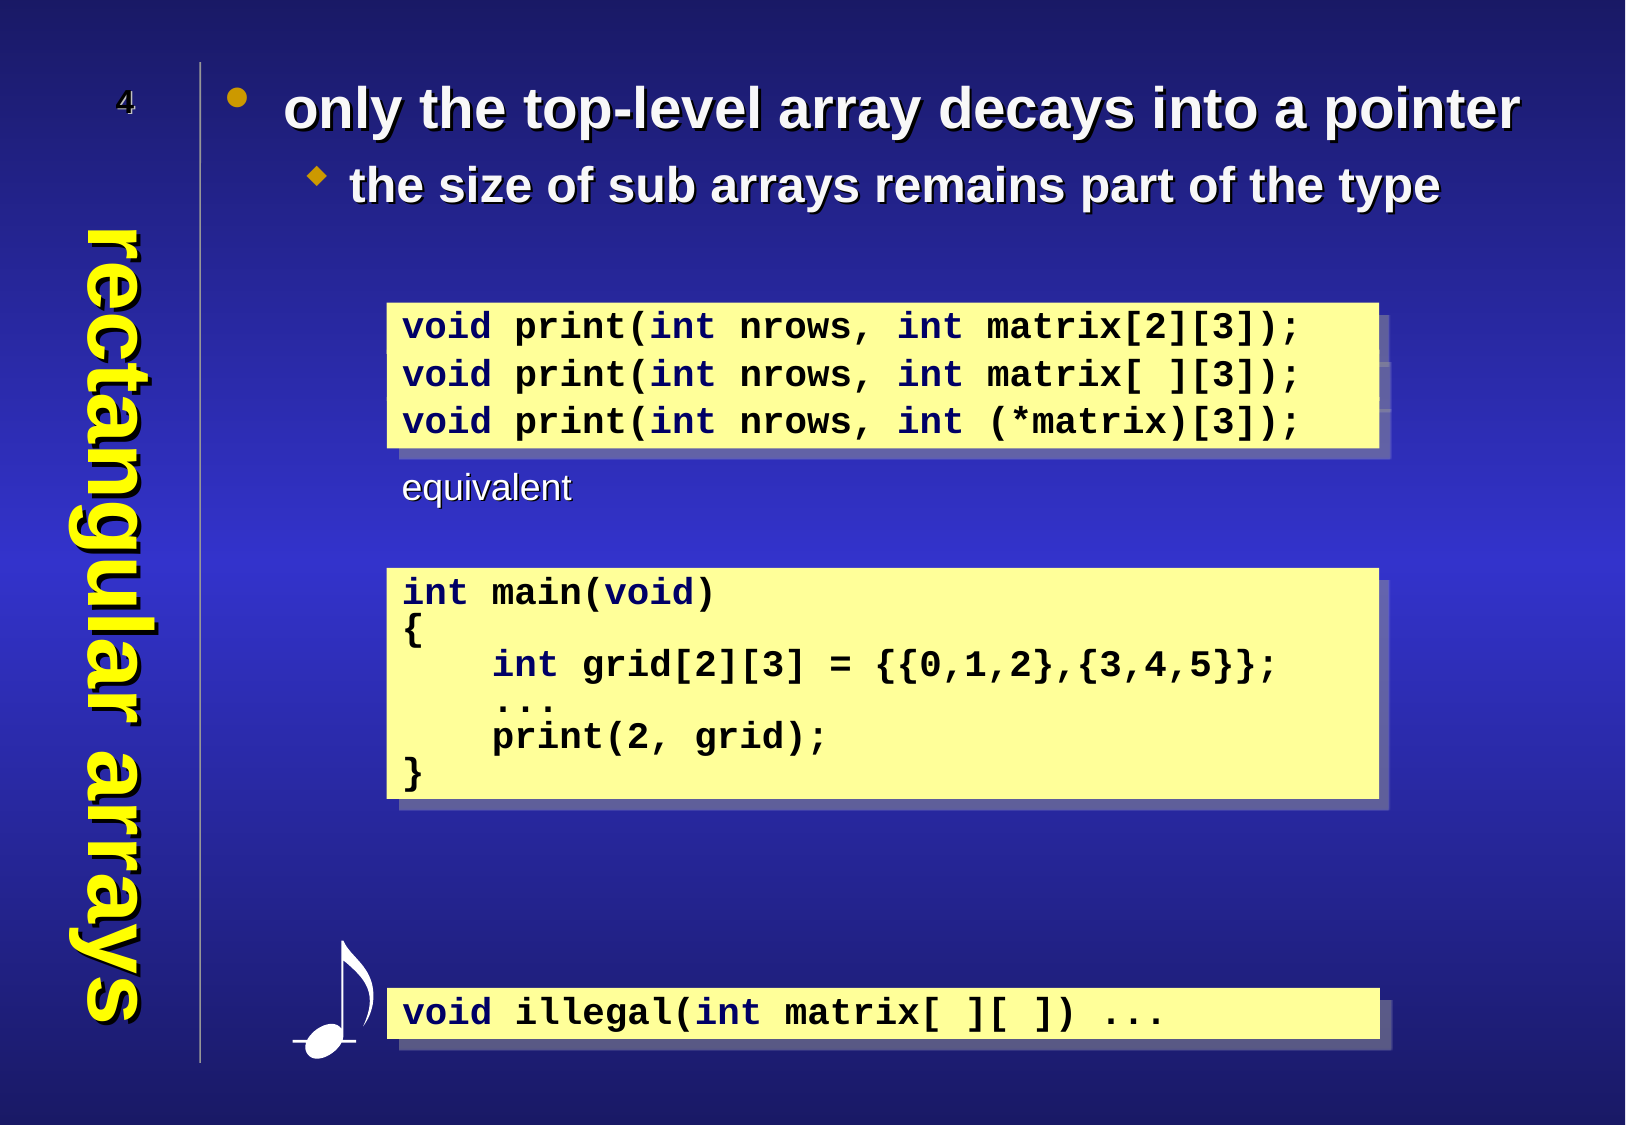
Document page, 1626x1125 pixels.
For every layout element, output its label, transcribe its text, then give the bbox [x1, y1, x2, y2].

text_box void print(int nrows, int matrix[2][3]); [386, 302, 1380, 349]
text_box void illegal(int matrix[ ][ ]) ... [387, 987, 1380, 1039]
list only the top-level array decays into a pointer the size of sub arrays remains part of the type [212, 62, 1550, 1063]
title rectangular arrays [50, 187, 188, 1063]
text_box void print(int nrows, int (*matrix)[3]); [386, 397, 1380, 449]
text_box void print(int nrows, int matrix[ ][3]); [386, 349, 1380, 397]
text_box equivalent [386, 454, 671, 516]
text_box int main(void) { int grid[2][3] = {{0,1,2},{3,4,5}}; ... print(2, grid); } [386, 567, 1380, 799]
text_box [292, 940, 374, 1059]
